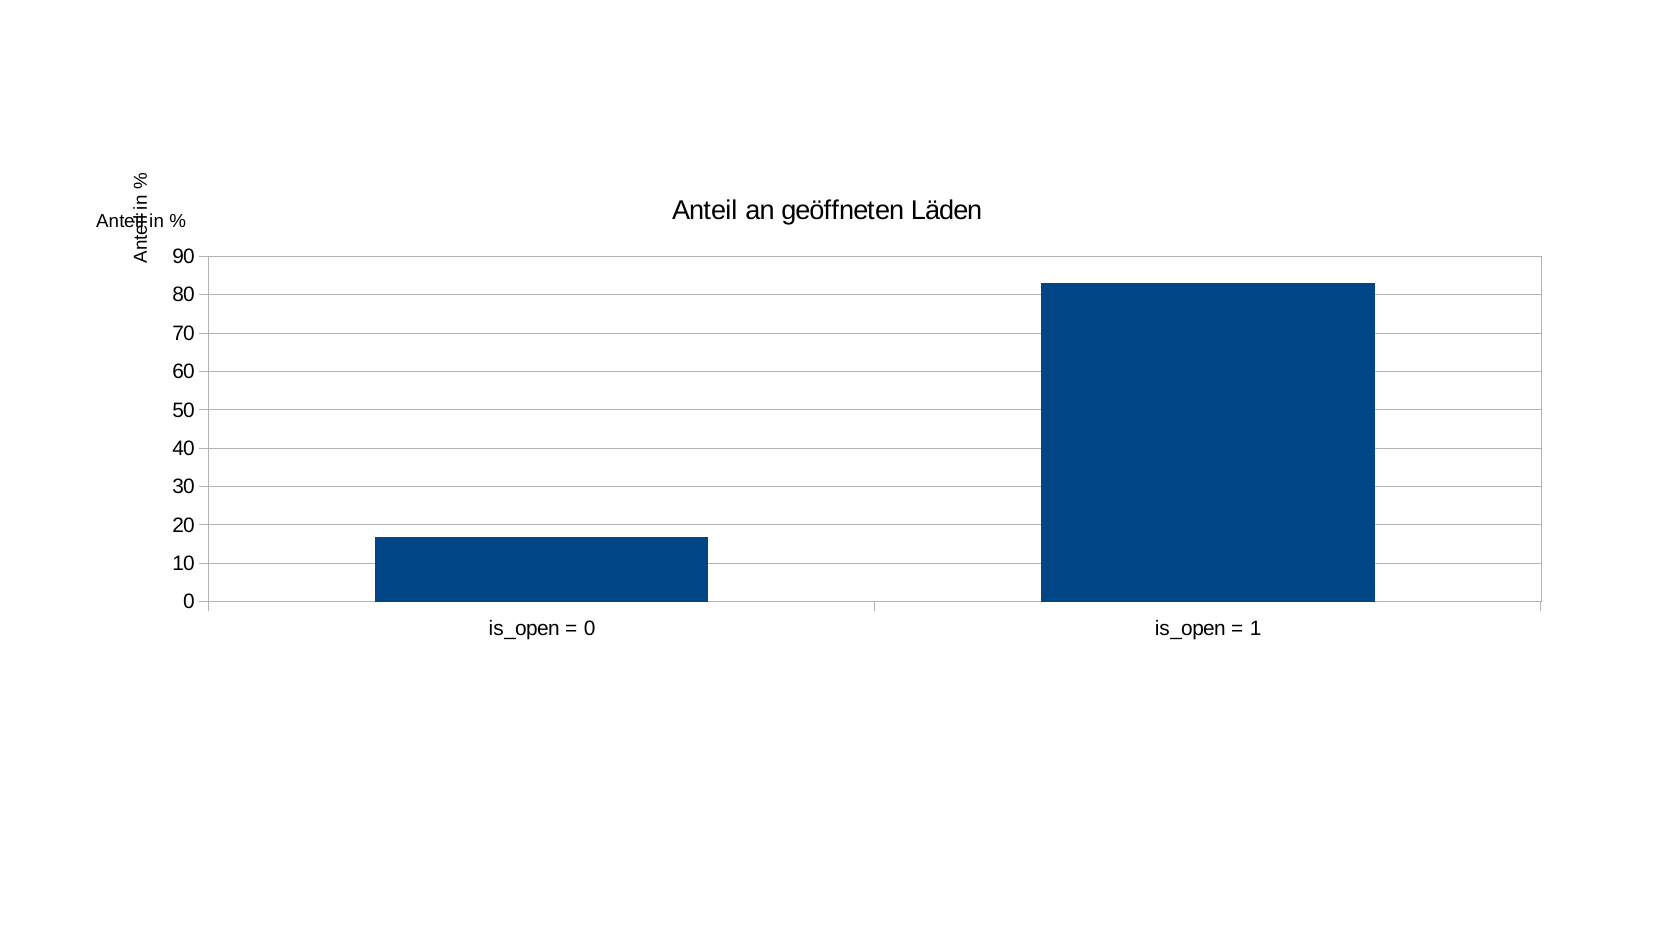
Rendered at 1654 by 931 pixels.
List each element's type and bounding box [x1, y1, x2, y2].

chart [82, 169, 1571, 709]
